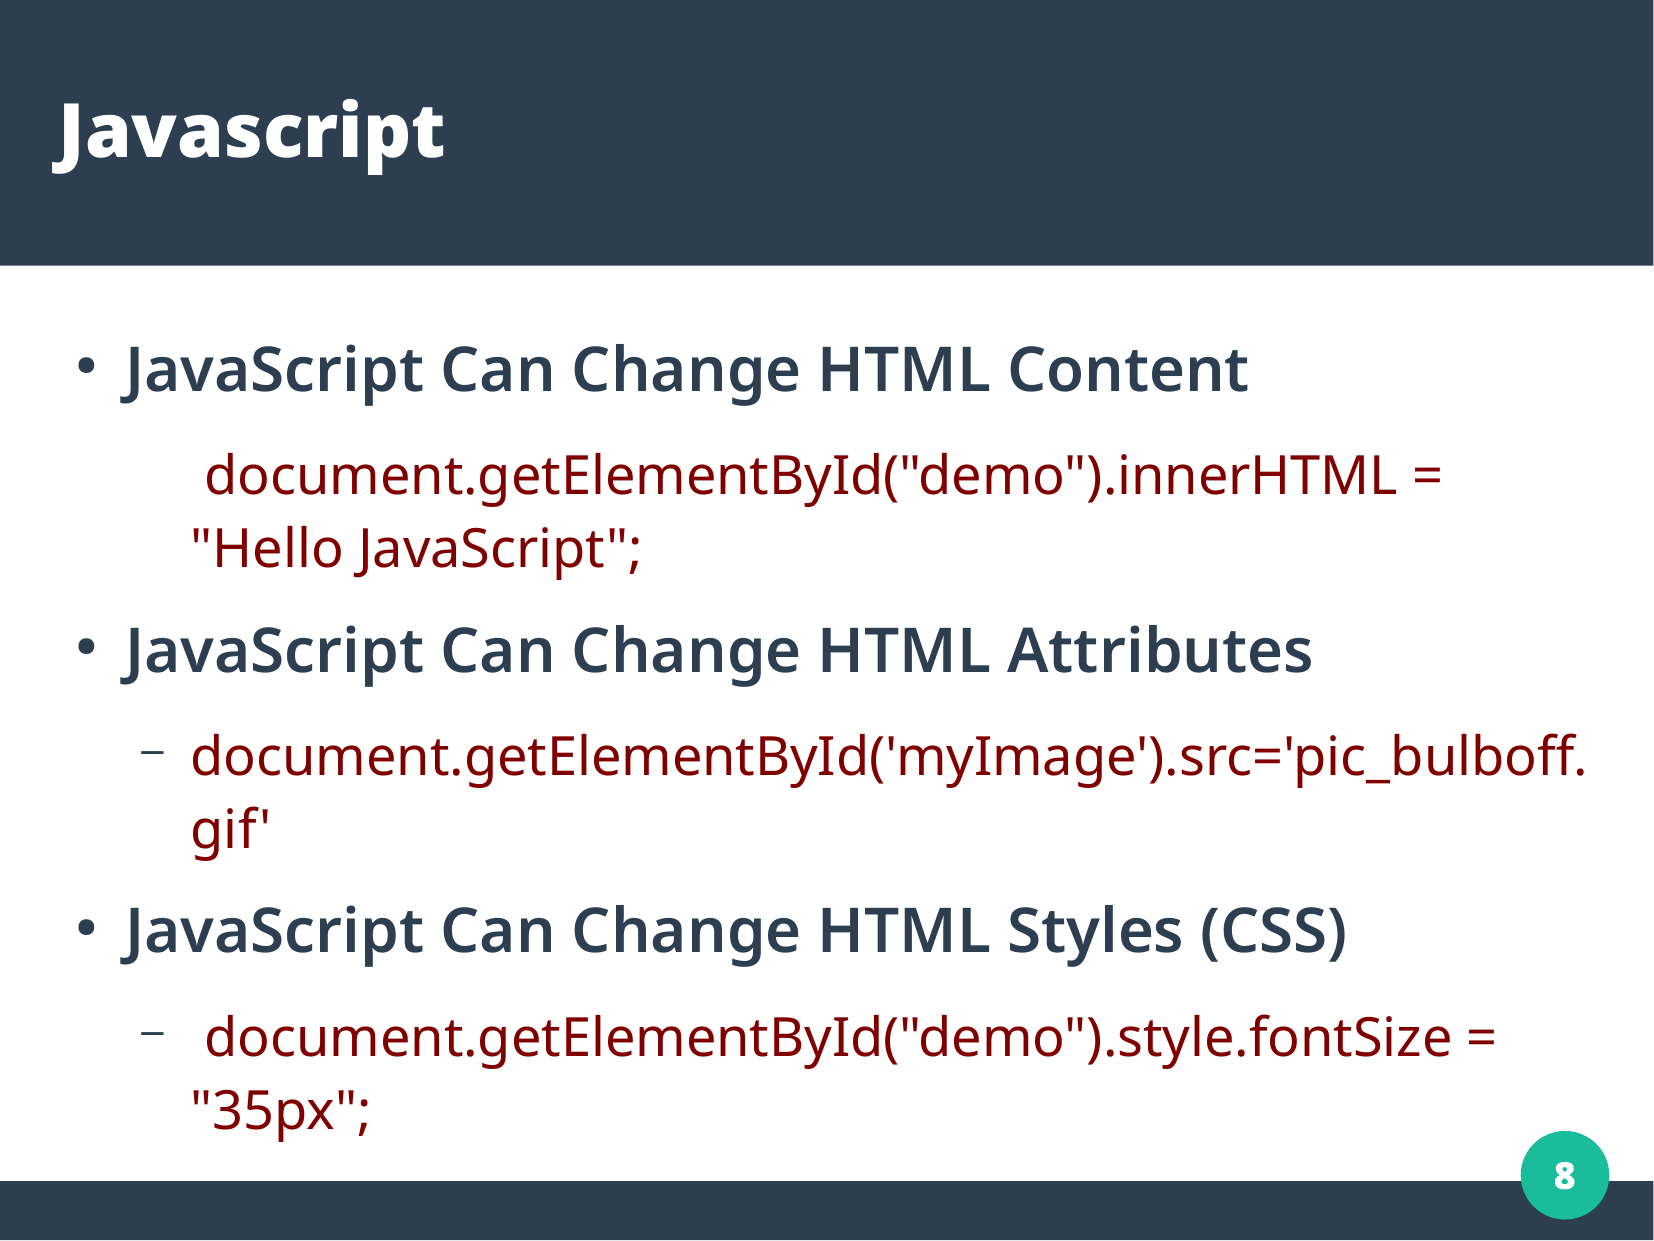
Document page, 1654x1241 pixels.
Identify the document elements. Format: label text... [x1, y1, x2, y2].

title Javascript [59, 49, 1595, 207]
list JavaScript Can Change HTML Content document.getElementById("demo").innerHTML = "Hello JavaScript"; JavaScript Can Change HTML Attributes document.getElementById('myImage').src='pic_bulboff.gif' JavaScript Can Change HTML Styles (CSS) document.getElementById("demo").style.fontSize = "35px"; [59, 324, 1595, 1152]
